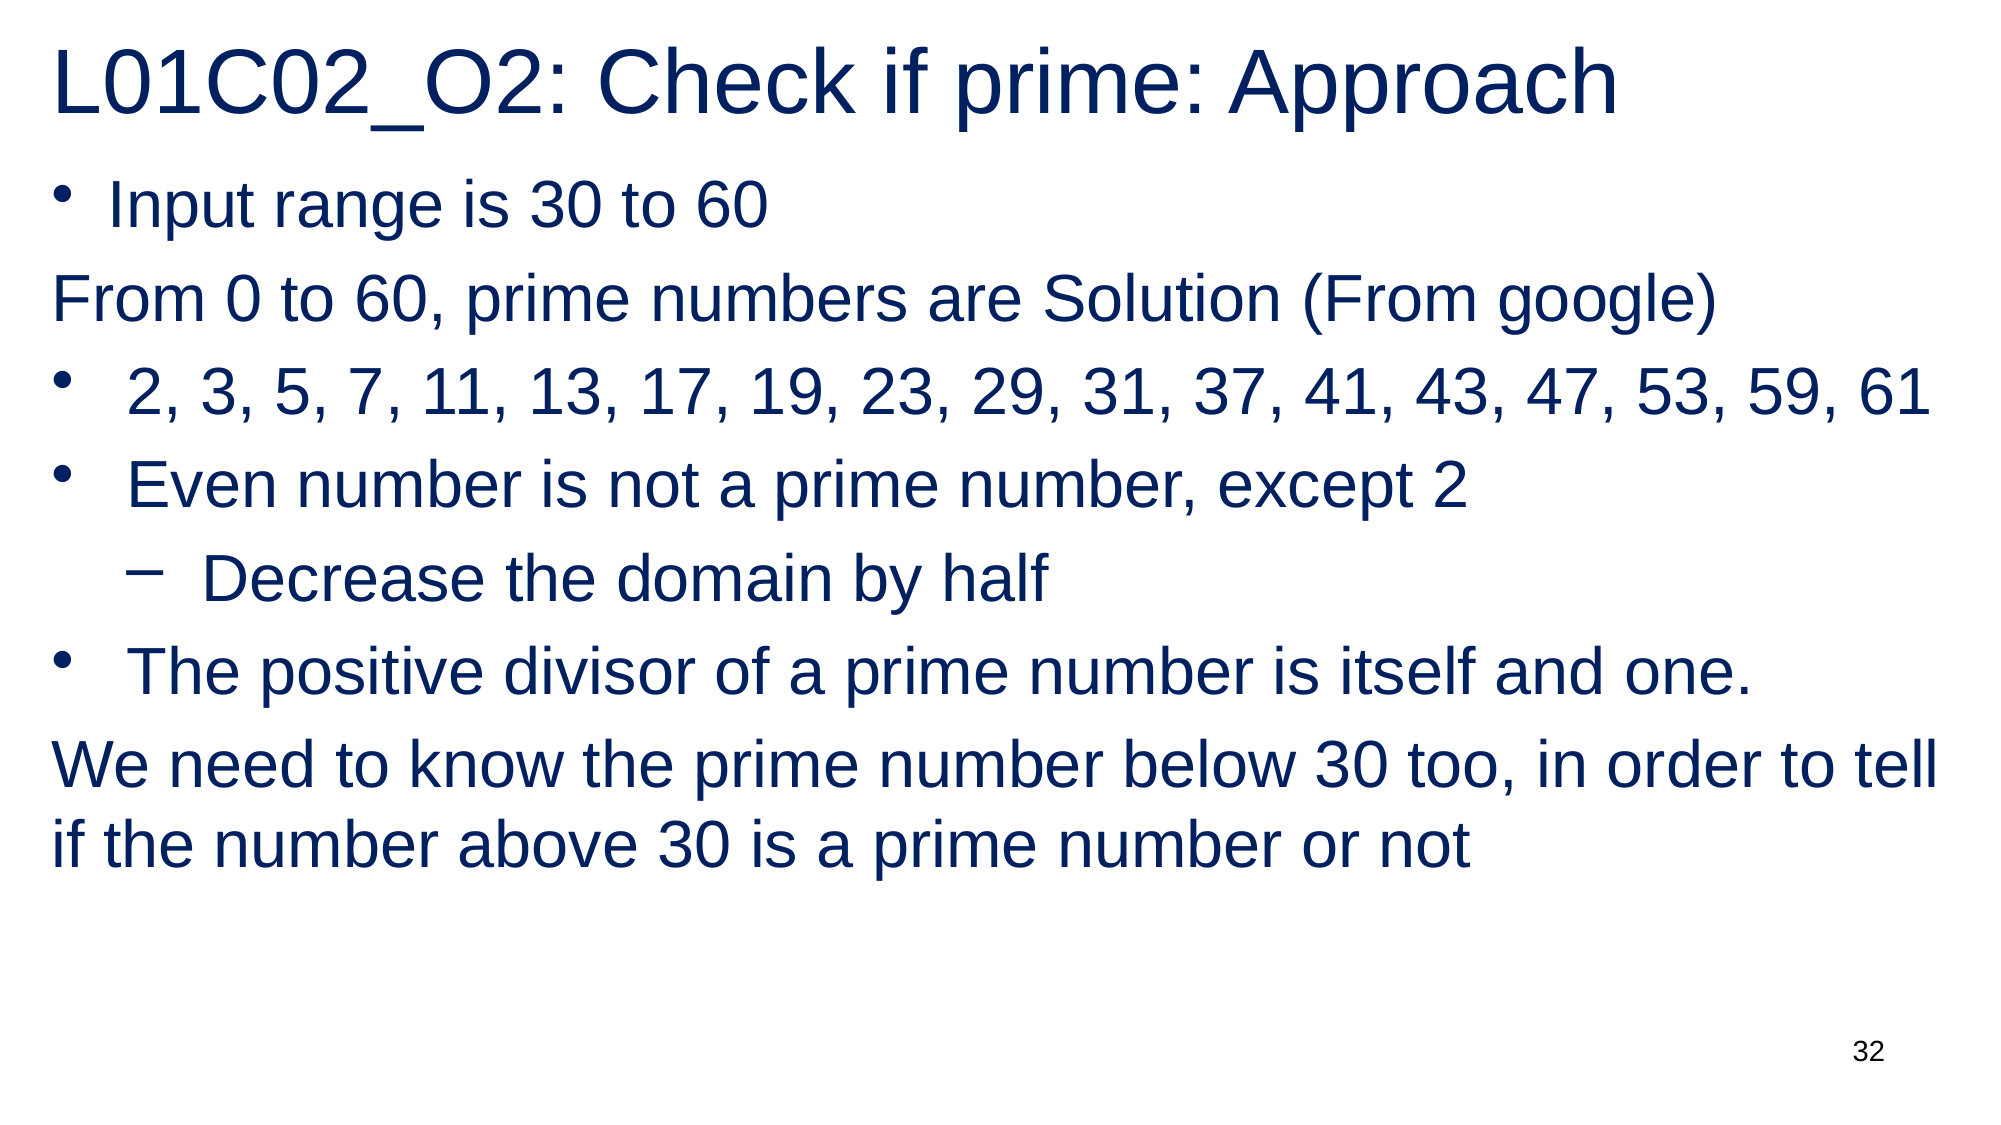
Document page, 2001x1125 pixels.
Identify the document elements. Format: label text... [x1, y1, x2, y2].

slide_number <number> [1433, 1024, 1900, 1103]
title L01C02_O2: Check if prime: Approach [36, 28, 1968, 126]
list Input range is 30 to 60 From 0 to 60, prime numbers are Solution (From google) 2, 3, 5, 7, 11, 13, 17, 19, 23, 29, 31, 37, 41, 43, 47, 53, 59, 61 Even number is not a prime number, except 2 Decrease the domain by half The positive divisor of a prime number is itself and one. We need to know the prime number below 30 too, in order to tell if the number above 30 is a prime number or not [36, 153, 1970, 1005]
